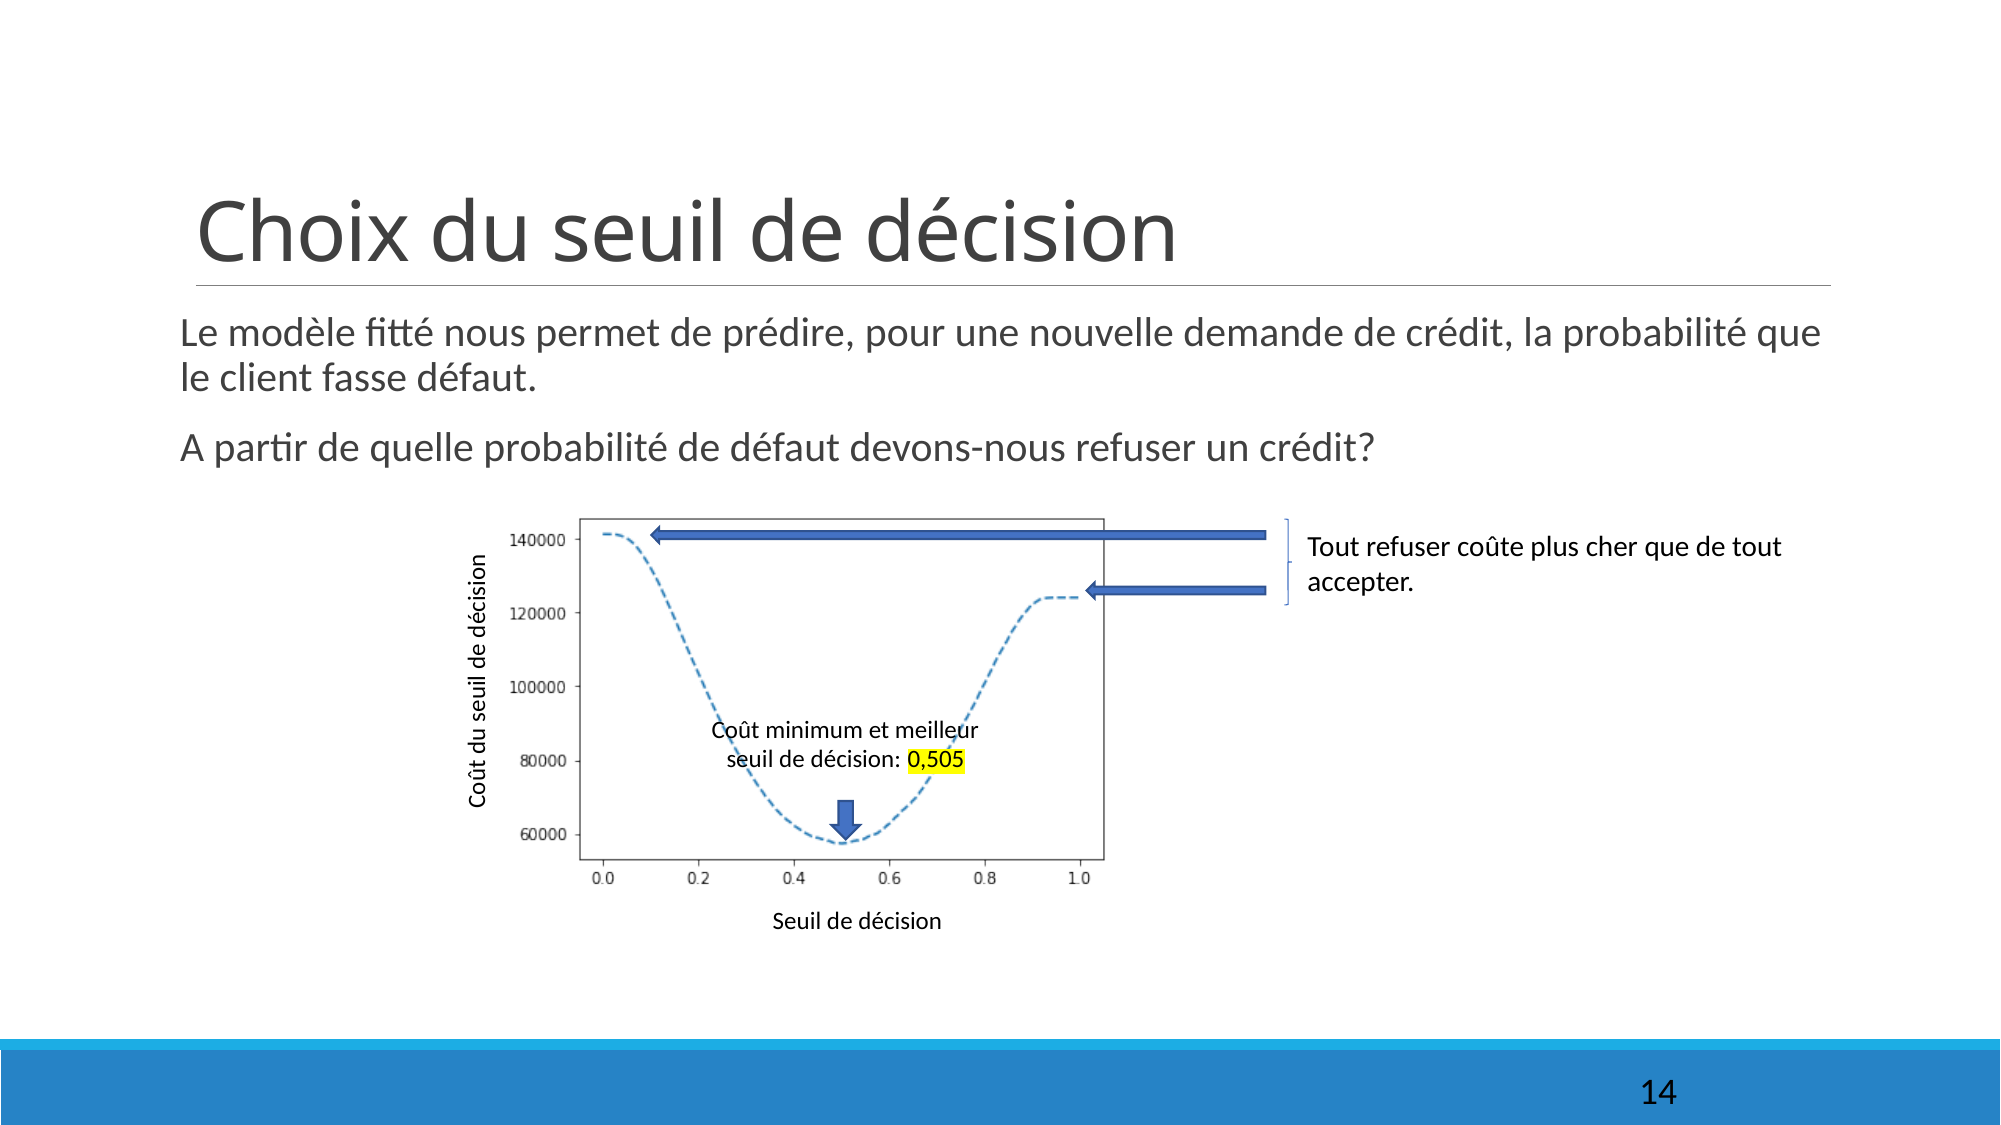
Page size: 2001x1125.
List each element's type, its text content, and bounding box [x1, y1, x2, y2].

text_box Tout refuser coûte plus cher que de tout accepter. [1292, 519, 1907, 606]
text_box [1086, 582, 1266, 599]
text_box [1624, 1059, 1840, 1120]
text_box Seuil de décision [715, 897, 1000, 943]
list Le modèle fitté nous permet de prédire, pour une nouvelle demande de crédit, la probabilité que le client fasse défaut. A partir de quelle probabilité de défaut devons-nous refuser un crédit? [180, 302, 1831, 1060]
text_box [831, 801, 861, 840]
text_box Coût du seuil de décision [452, 538, 499, 824]
text_box [651, 527, 1266, 543]
text_box Coût minimum et meilleur seuil de décision: 0,505 [673, 705, 1018, 782]
title Choix du seuil de décision [180, 47, 1831, 286]
picture [498, 509, 1113, 897]
